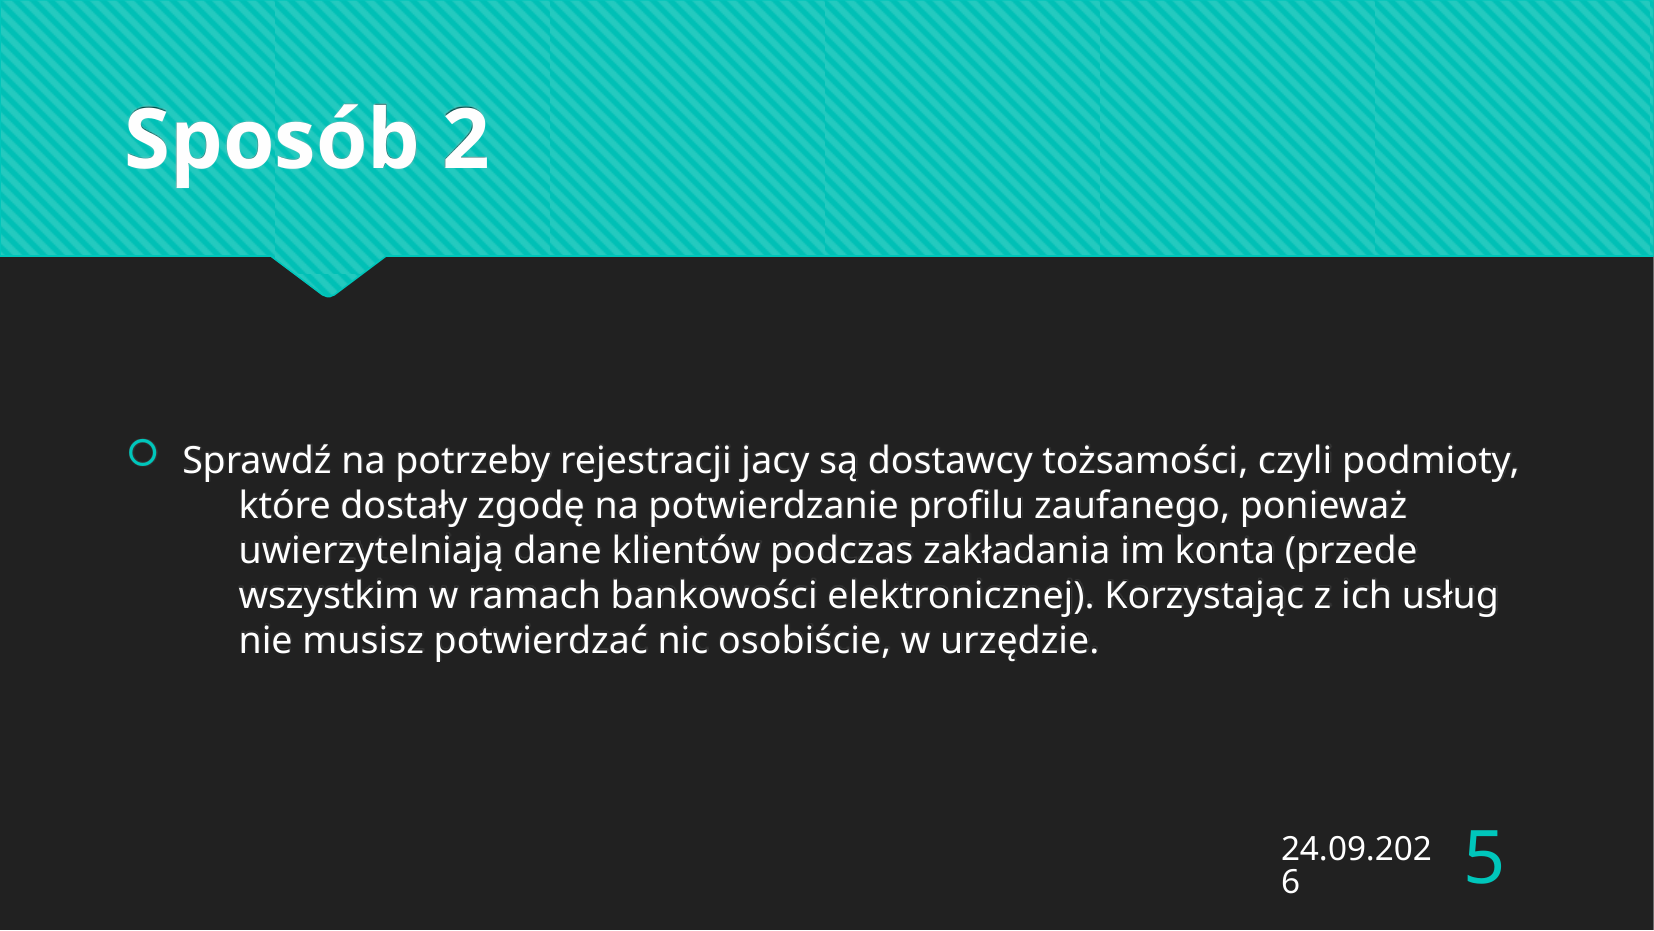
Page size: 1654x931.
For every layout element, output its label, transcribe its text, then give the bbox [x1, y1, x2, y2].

list Sprawdź na potrzeby rejestracji jacy są dostawcy tożsamości, czyli podmioty, które dostały zgodę na potwierdzanie profilu zaufanego, ponieważ uwierzytelniają dane klientów podczas zakładania im konta (przede wszystkim w ramach bankowości elektronicznej). Korzystając z ich usług nie musisz potwierdzać nic osobiście, w urzędzie. [111, 301, 1543, 795]
text_box [1266, 802, 1593, 869]
title Sposób 2 [109, 60, 1544, 193]
